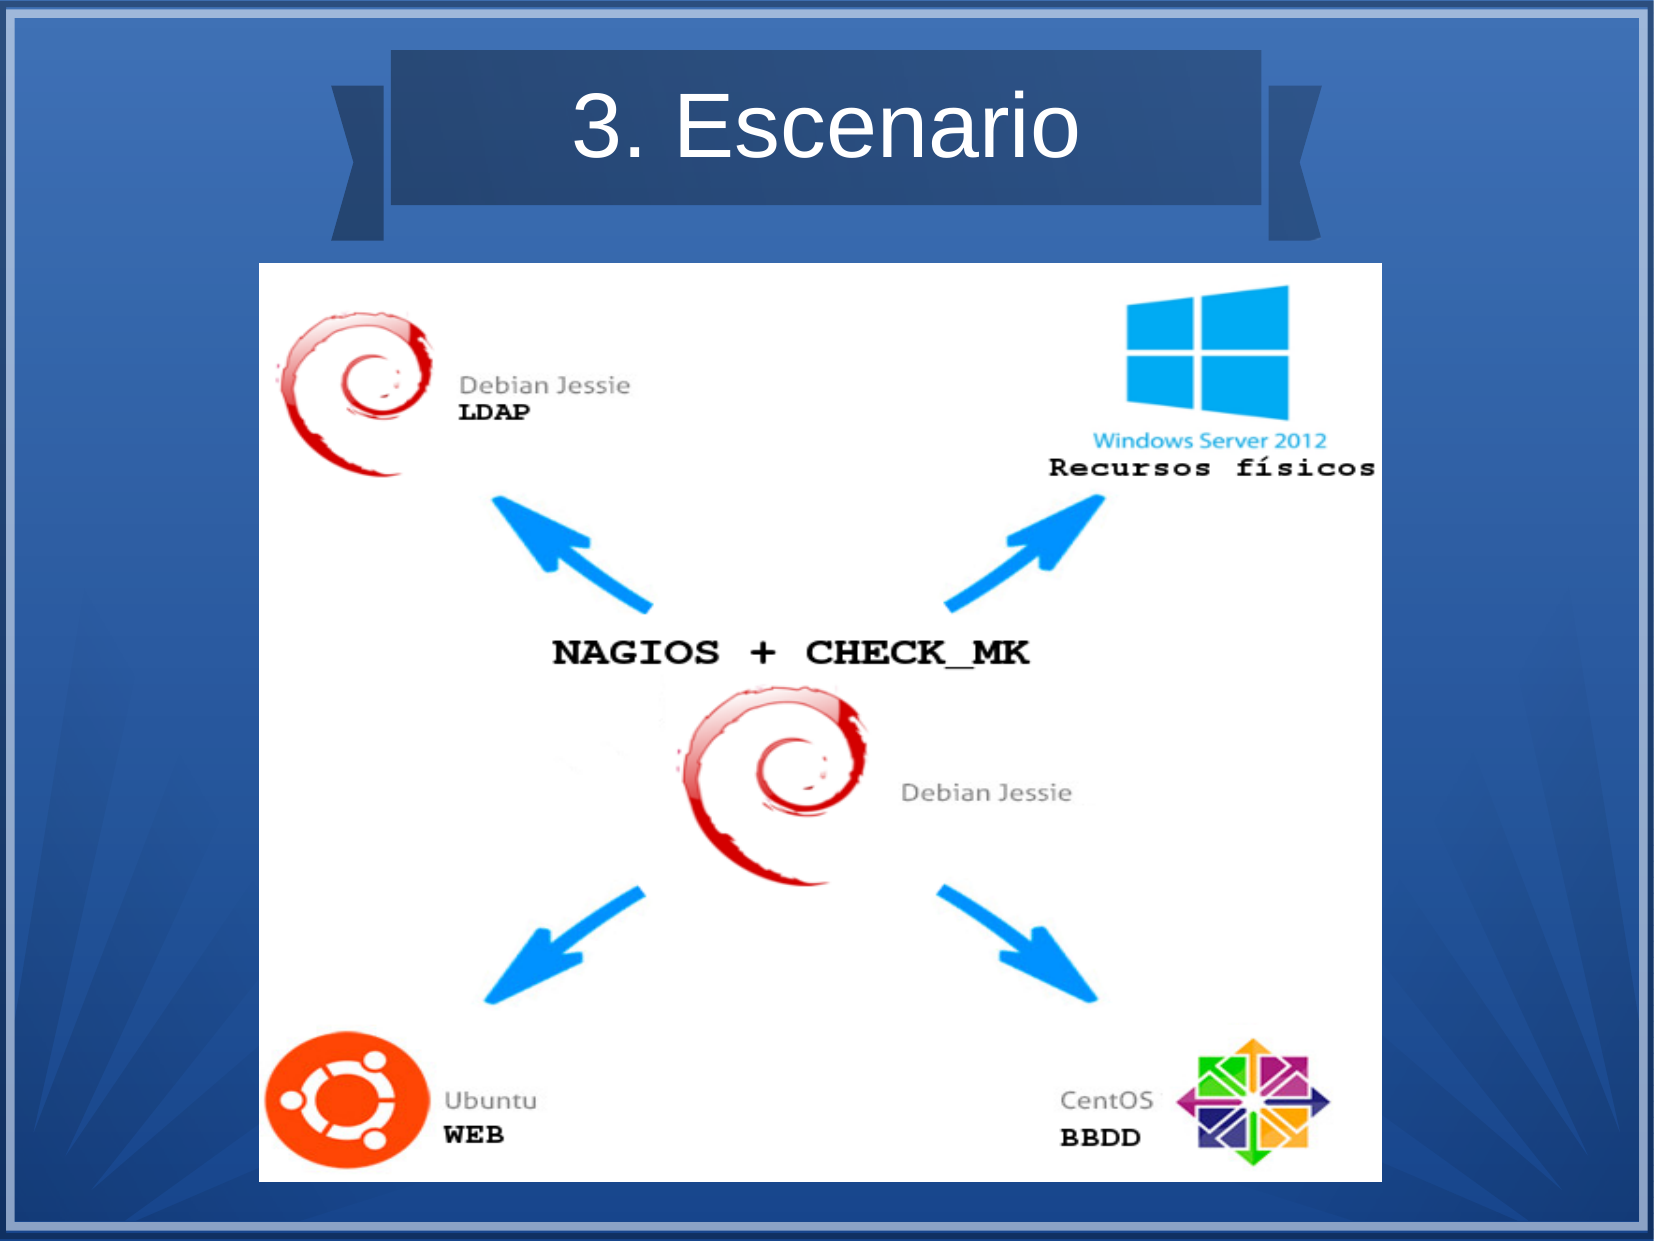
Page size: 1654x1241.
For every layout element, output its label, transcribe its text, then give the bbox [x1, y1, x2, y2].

title 3. Escenario [389, 47, 1264, 205]
picture [259, 263, 1382, 1182]
